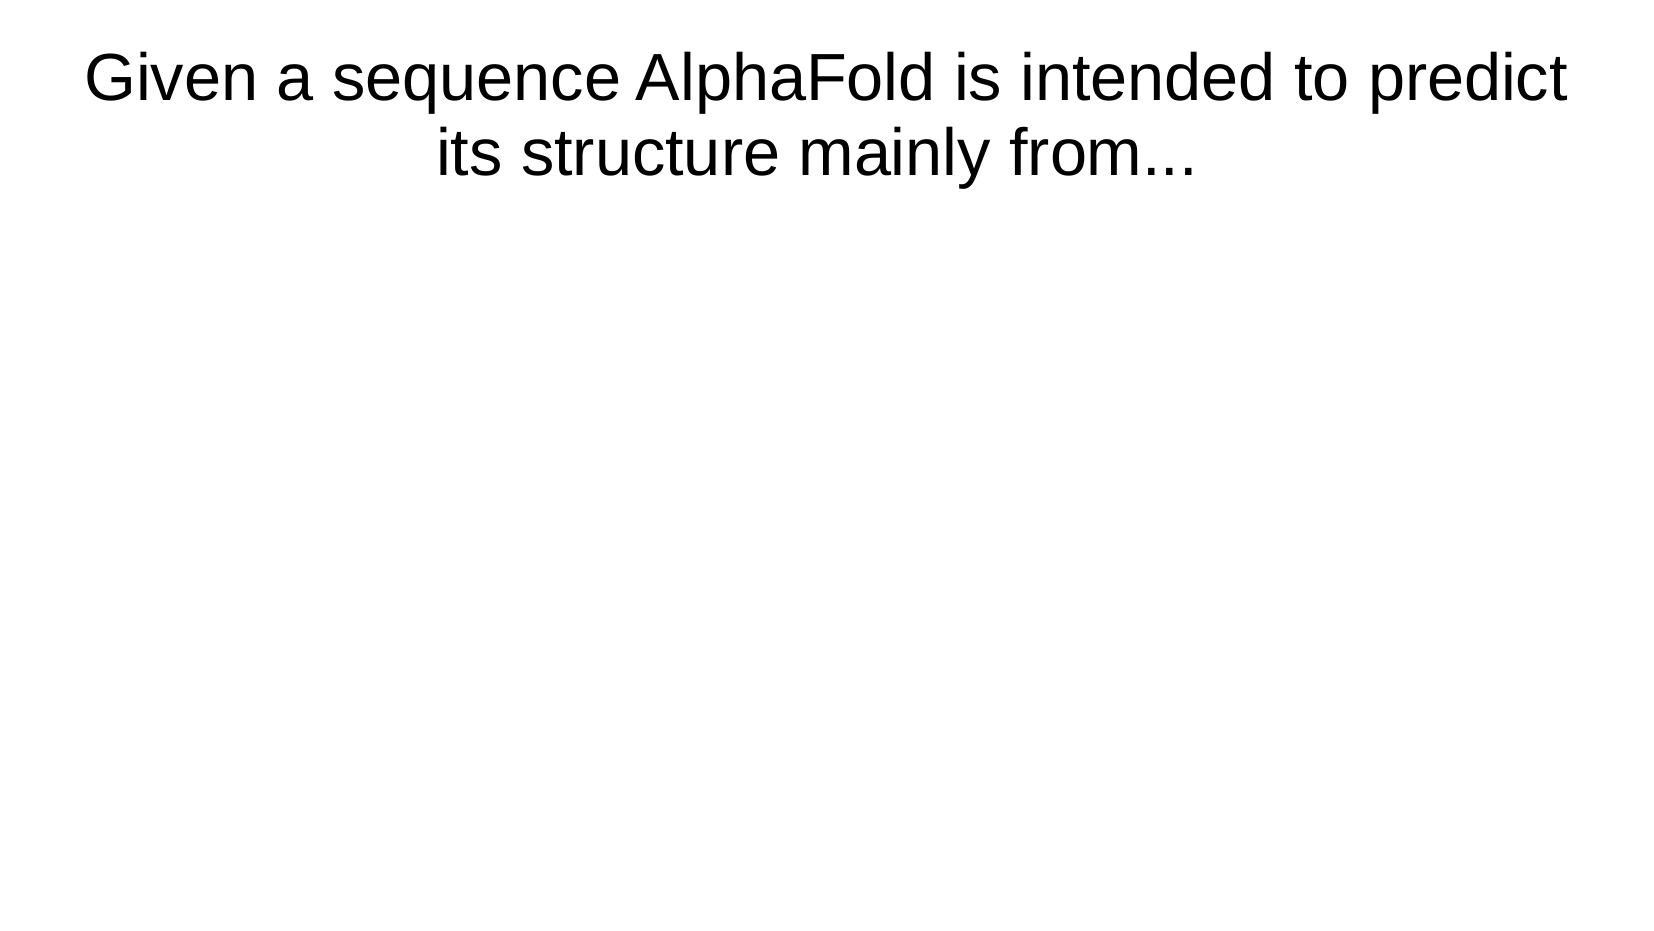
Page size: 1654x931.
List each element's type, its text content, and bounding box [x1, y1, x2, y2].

title Given a sequence AlphaFold is intended to predict its structure mainly from... [82, 37, 1571, 193]
